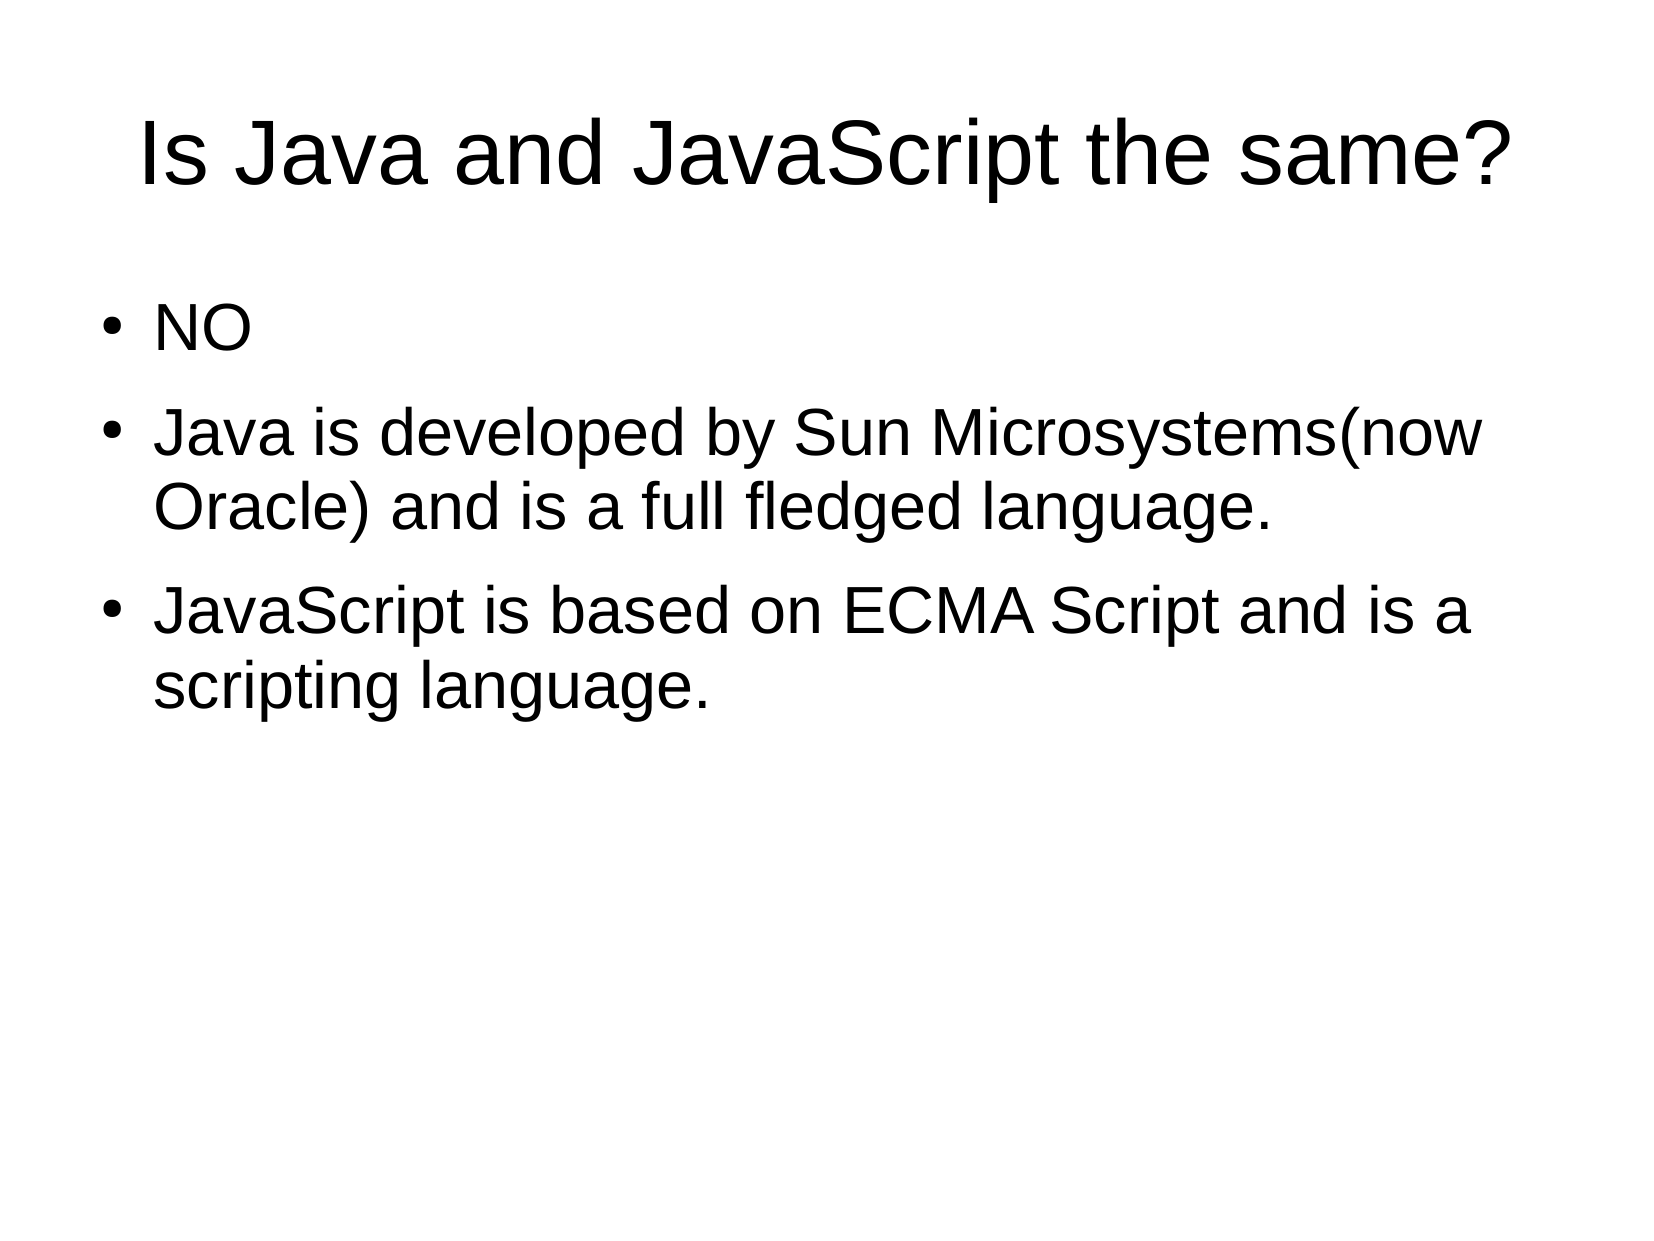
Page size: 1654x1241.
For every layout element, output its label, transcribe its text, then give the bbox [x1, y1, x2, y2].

list NO Java is developed by Sun Microsystems(now Oracle) and is a full fledged language. JavaScript is based on ECMA Script and is a scripting language. [82, 290, 1571, 1109]
title Is Java and JavaScript the same? [82, 49, 1571, 257]
